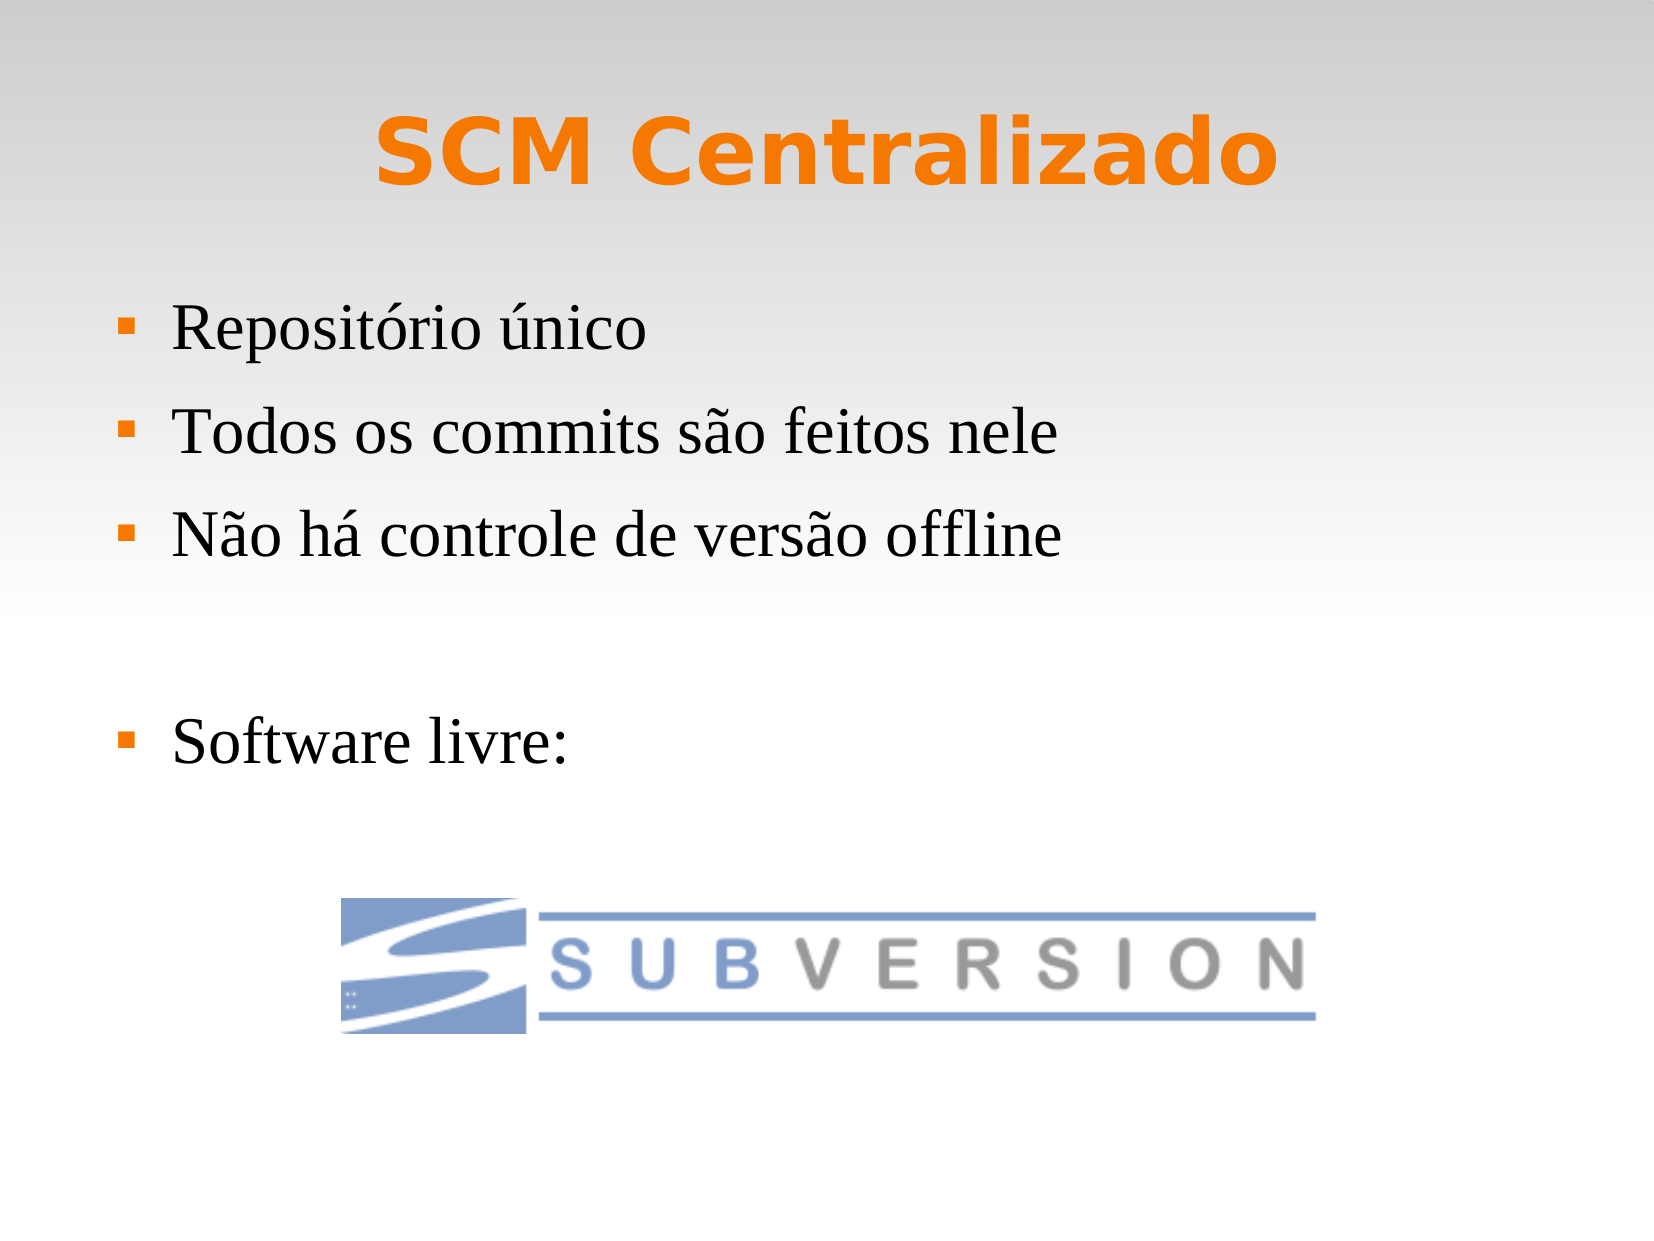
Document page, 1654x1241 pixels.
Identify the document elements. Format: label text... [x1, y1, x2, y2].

list Repositório único Todos os commits são feitos nele Não há controle de versão offline Software livre: [82, 290, 1571, 1109]
picture [341, 898, 1329, 1034]
title SCM Centralizado [82, 49, 1571, 257]
